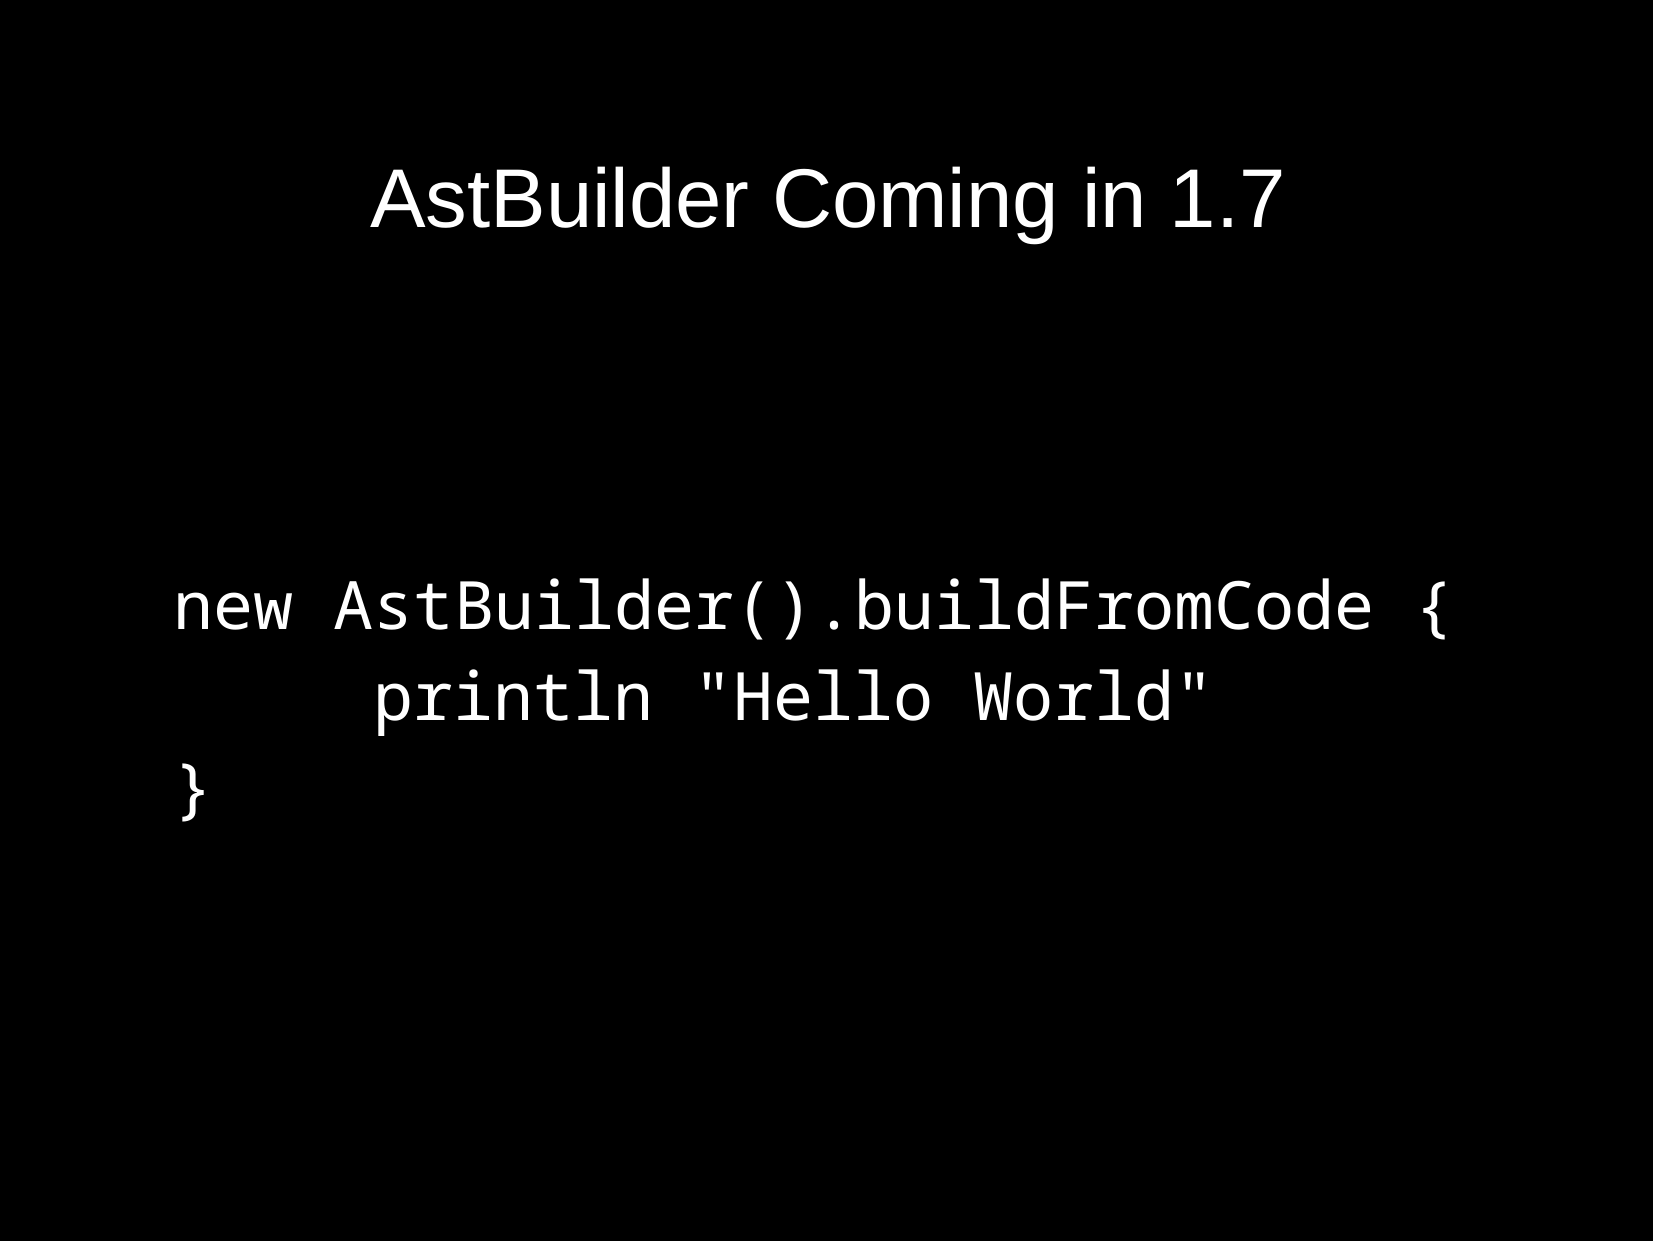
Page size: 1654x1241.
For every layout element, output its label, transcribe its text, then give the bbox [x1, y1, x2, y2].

text_box AstBuilder Coming in 1.7 [112, 146, 1545, 251]
text_box new AstBuilder().buildFromCode { println "Hello World" } [173, 450, 1479, 938]
